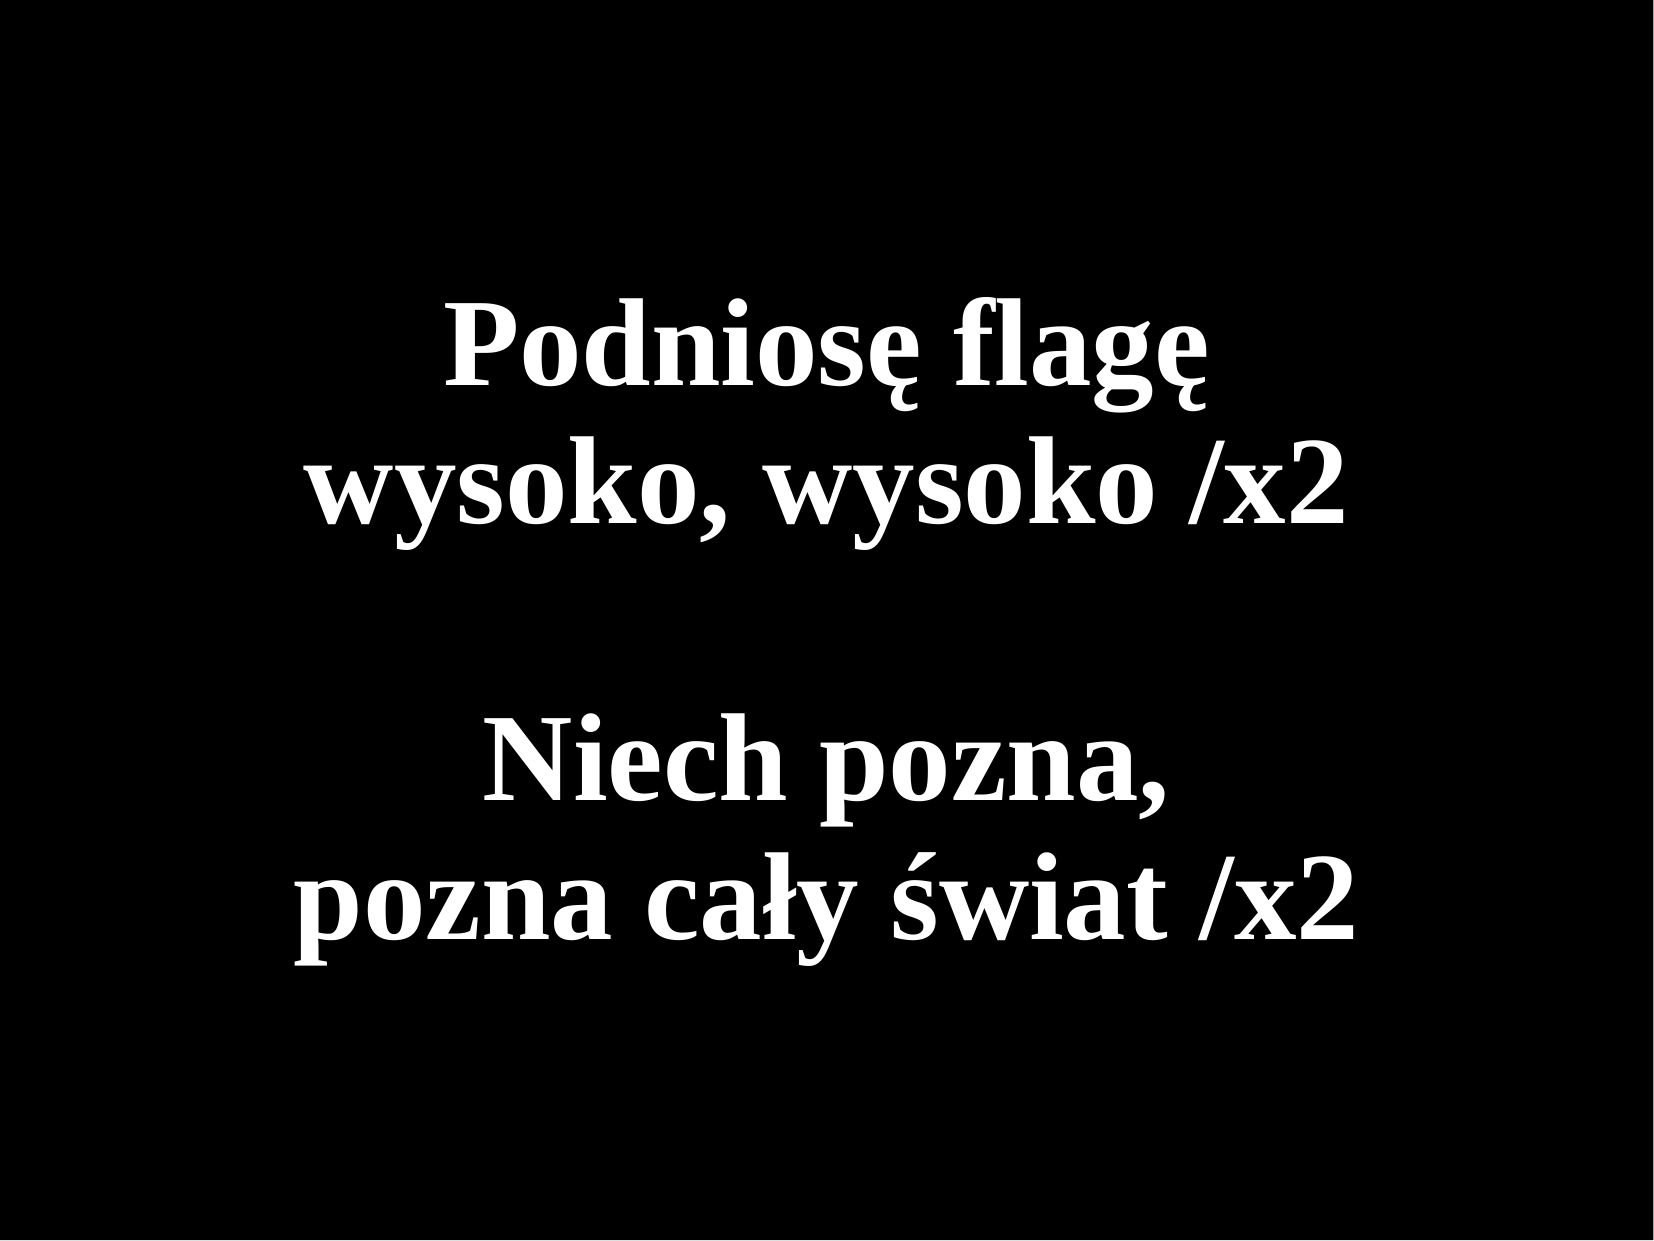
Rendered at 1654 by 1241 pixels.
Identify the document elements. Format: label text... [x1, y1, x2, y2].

title Podniosę flagę wysoko, wysoko /x2 Niech pozna, pozna cały świat /x2 [0, 0, 1654, 1241]
